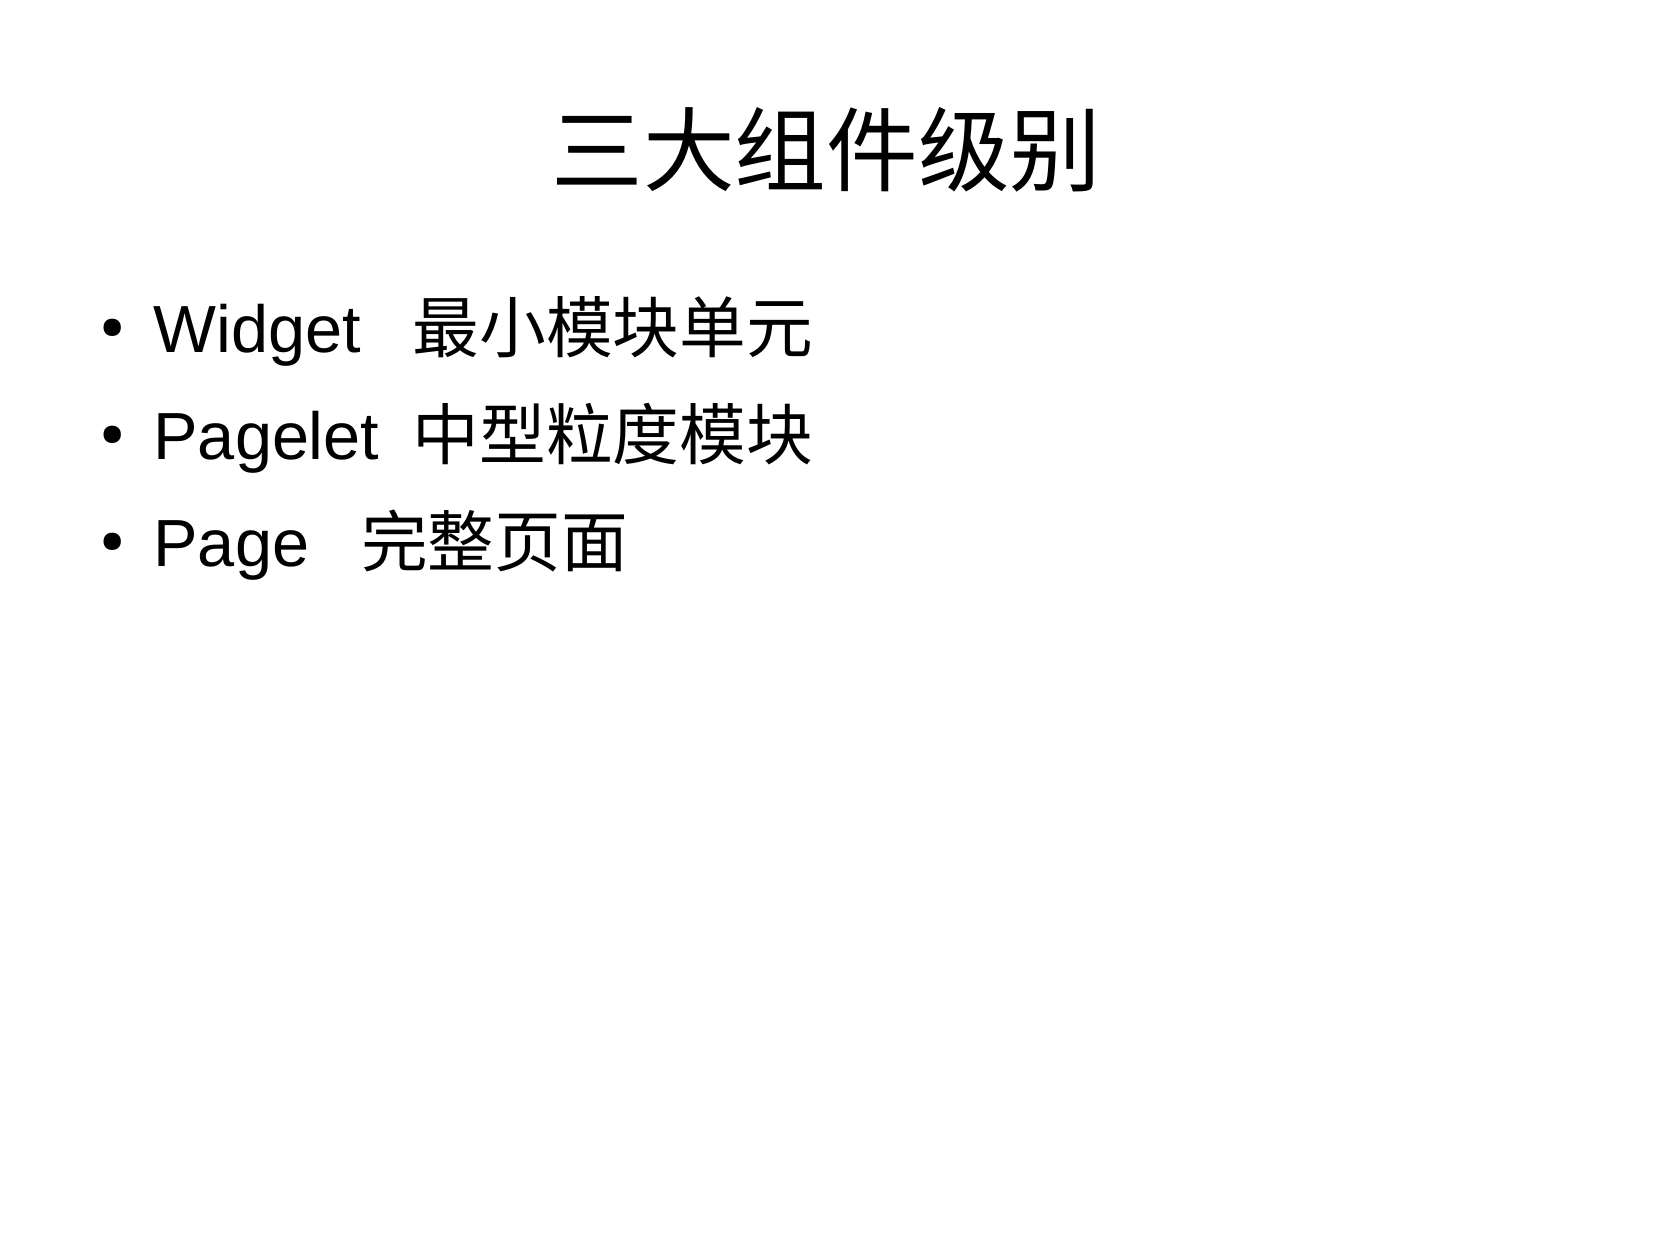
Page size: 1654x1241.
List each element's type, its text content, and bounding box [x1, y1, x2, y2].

title 三大组件级别 [82, 49, 1571, 257]
list Widget 最小模块单元 Pagelet 中型粒度模块 Page 完整页面 [82, 290, 1538, 1010]
